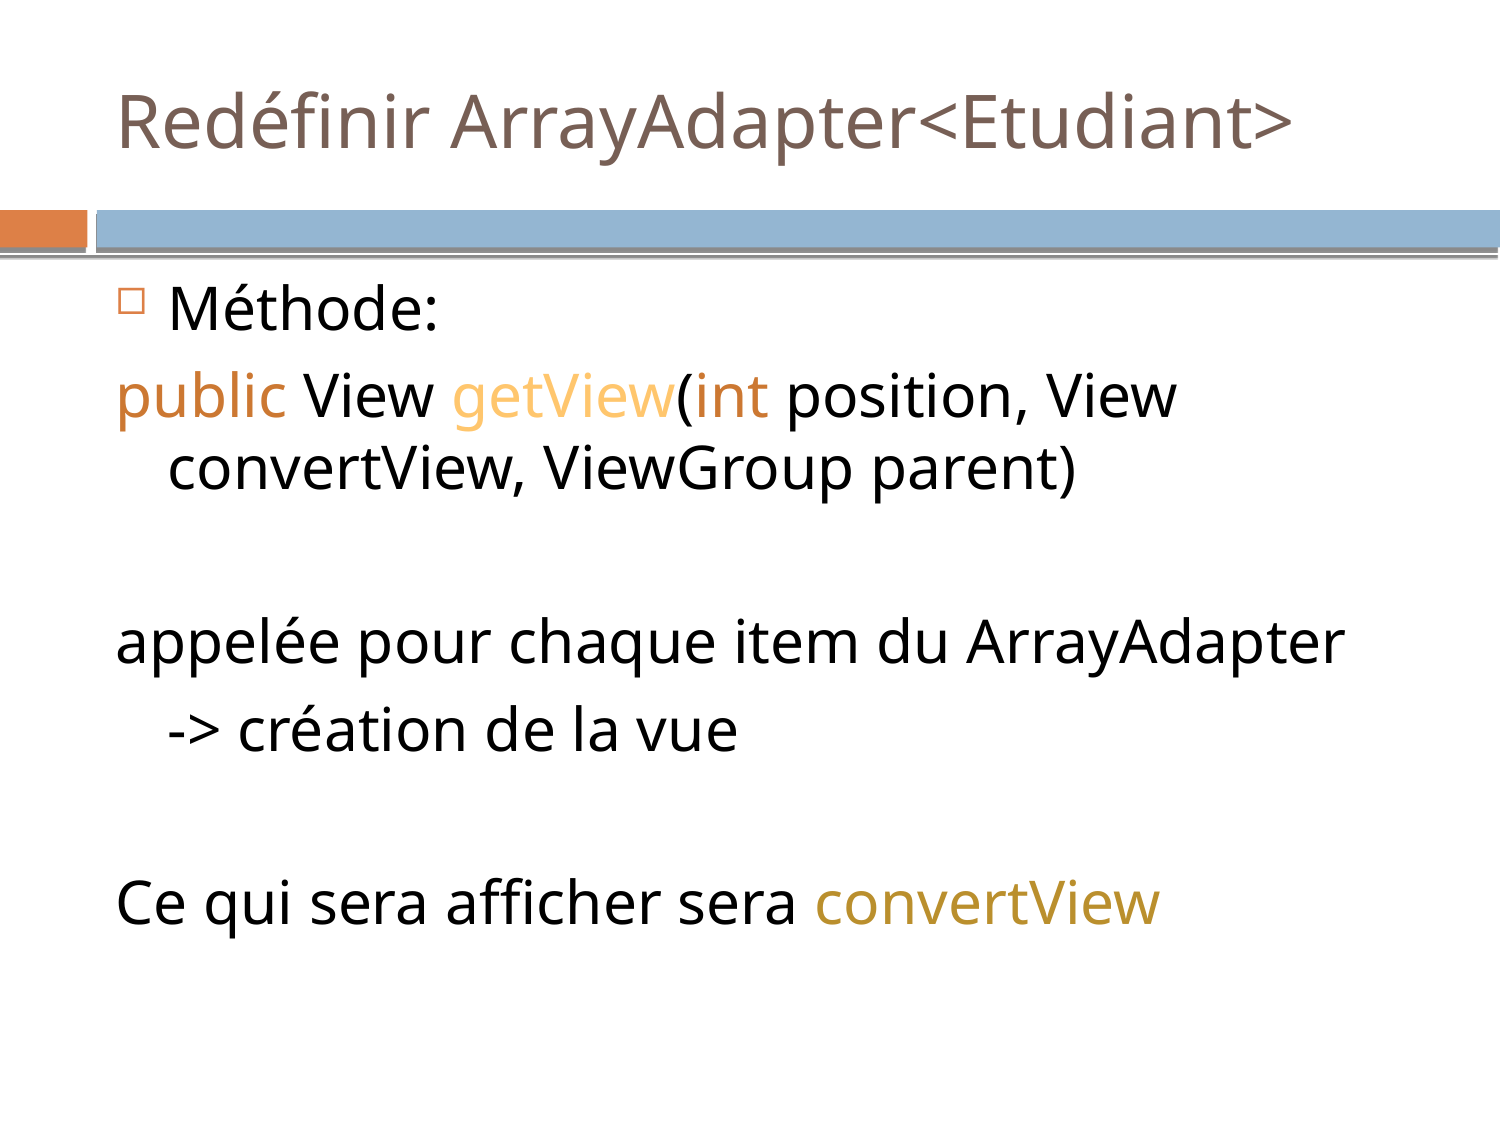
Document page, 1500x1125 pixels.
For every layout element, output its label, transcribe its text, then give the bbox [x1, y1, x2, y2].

list Méthode: public View getView(int position, View convertView, ViewGroup parent) appelée pour chaque item du ArrayAdapter -> création de la vue Ce qui sera afficher sera convertView [100, 262, 1438, 1000]
title Redéfinir ArrayAdapter<Etudiant> [100, 37, 1438, 200]
